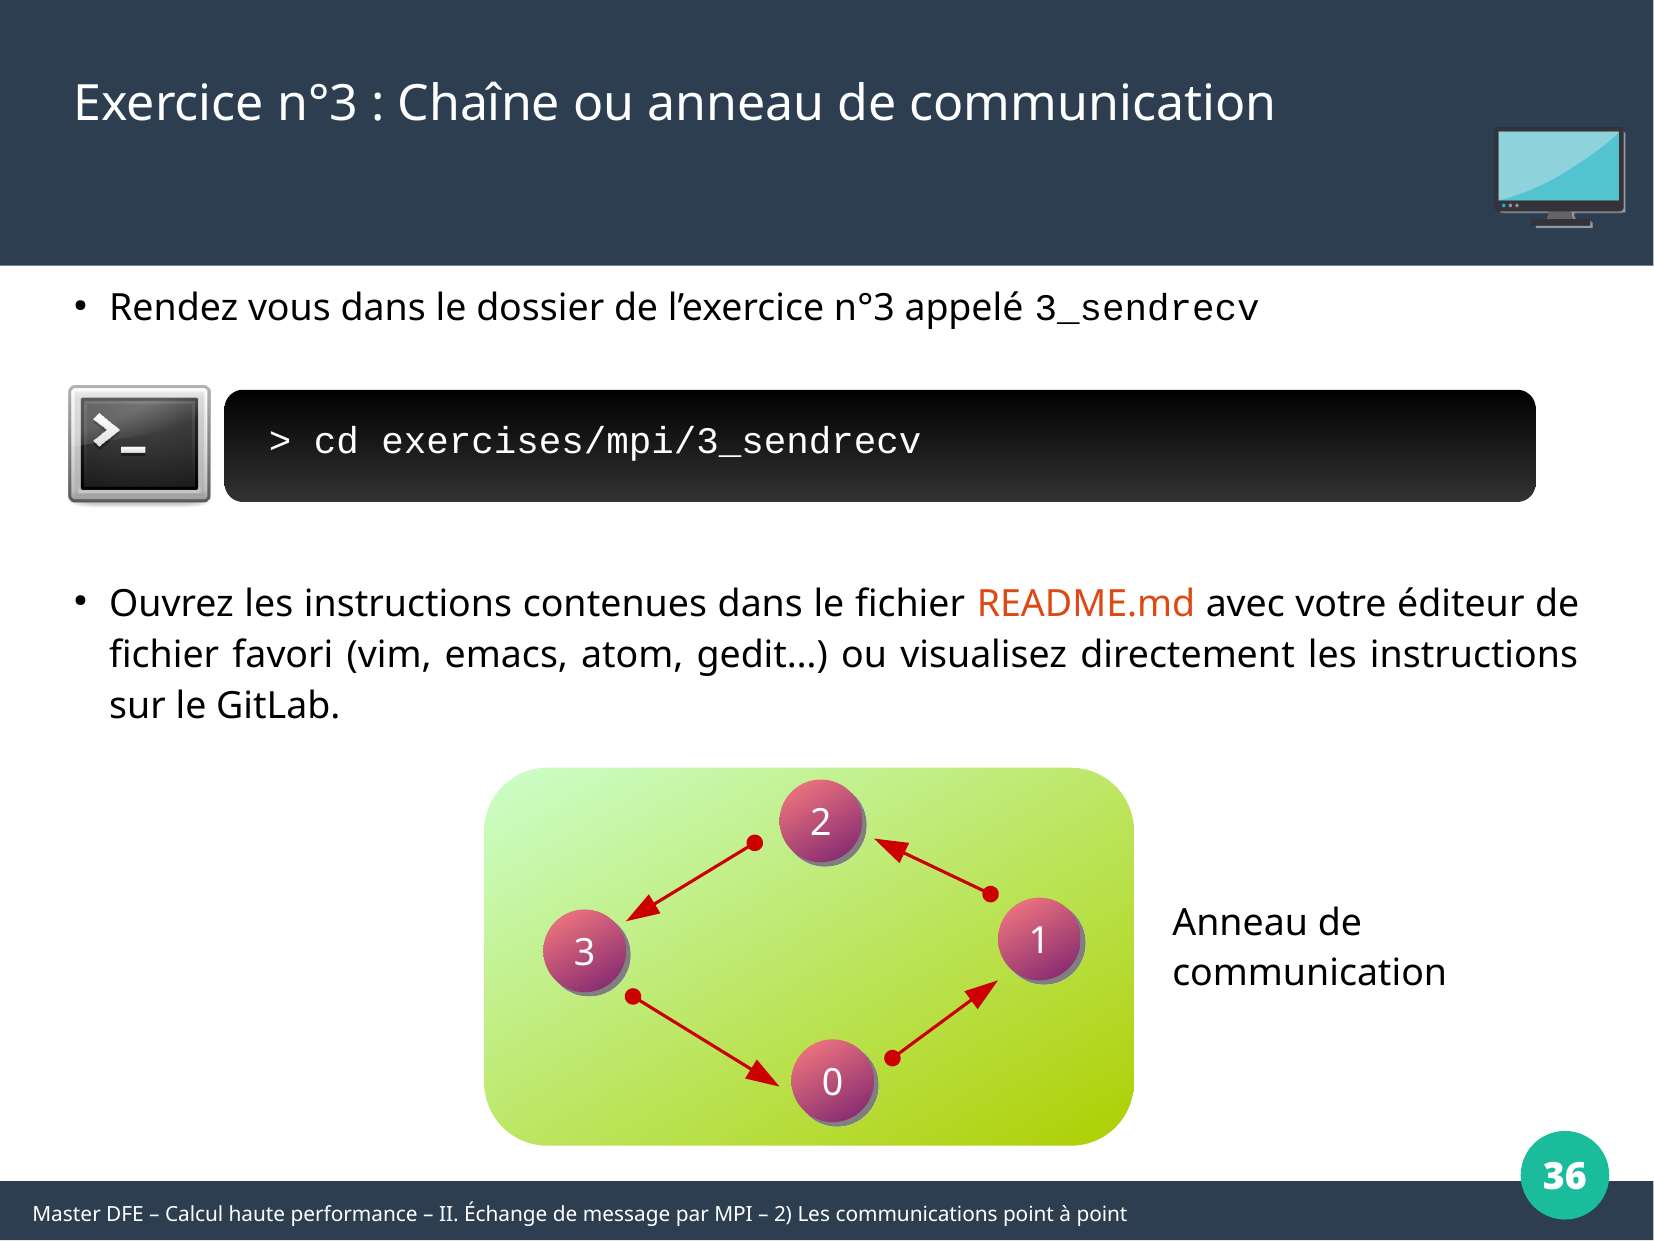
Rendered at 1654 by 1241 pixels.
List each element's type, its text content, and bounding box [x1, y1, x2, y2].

text_box 3 [543, 909, 627, 993]
picture [65, 385, 213, 508]
text_box 2 [779, 779, 863, 863]
text_box > cd exercises/mpi/3_sendrecv [254, 415, 1524, 508]
text_box [484, 767, 1134, 1146]
text_box Rendez vous dans le dossier de l’exercice n°3 appelé 3_sendrecv [59, 273, 1595, 367]
picture [1485, 102, 1633, 251]
text_box Exercice n°3 : Chaîne ou anneau de communication [59, 59, 1477, 187]
text_box Master DFE – Calcul haute performance – II. Échange de message par MPI – 2) Les communications point à point [17, 1191, 1436, 1235]
text_box Anneau de communication [1157, 887, 1548, 1016]
text_box 1 [998, 897, 1081, 981]
text_box 0 [791, 1039, 875, 1123]
text_box Ouvrez les instructions contenues dans le fichier README.md avec votre éditeur de fichier favori (vim, emacs, atom, gedit…) ou visualisez directement les instructions sur le GitLab. [59, 568, 1595, 737]
text_box [224, 389, 1536, 502]
